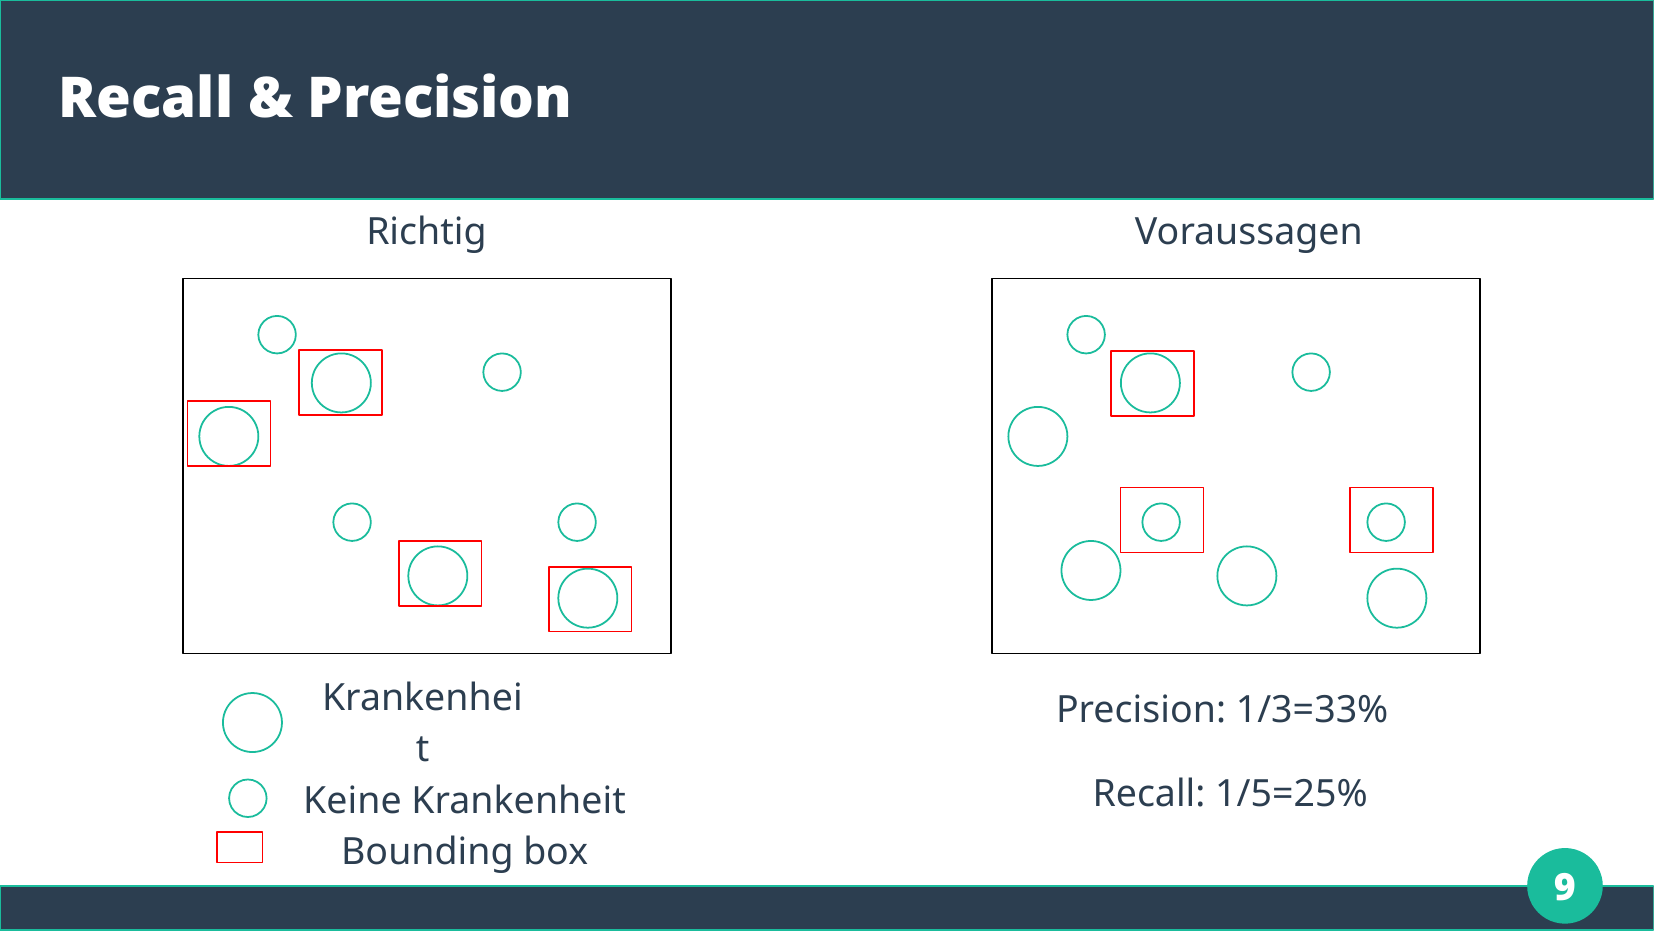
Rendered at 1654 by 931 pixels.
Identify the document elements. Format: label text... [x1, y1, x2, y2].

text_box Krankenheit [300, 688, 545, 755]
text_box [229, 779, 258, 818]
title Recall & Precision [59, 37, 1595, 156]
text_box Richtig [248, 196, 605, 263]
text_box Keine Krankenheit [258, 765, 671, 817]
text_box Precision: 1/3=33% [1008, 675, 1437, 741]
text_box Voraussagen [911, 196, 1587, 263]
text_box Bounding box [258, 817, 671, 883]
text_box [183, 278, 671, 654]
text_box [992, 278, 1480, 654]
text_box Recall: 1/5=25% [1061, 759, 1400, 826]
text_box [222, 693, 282, 753]
